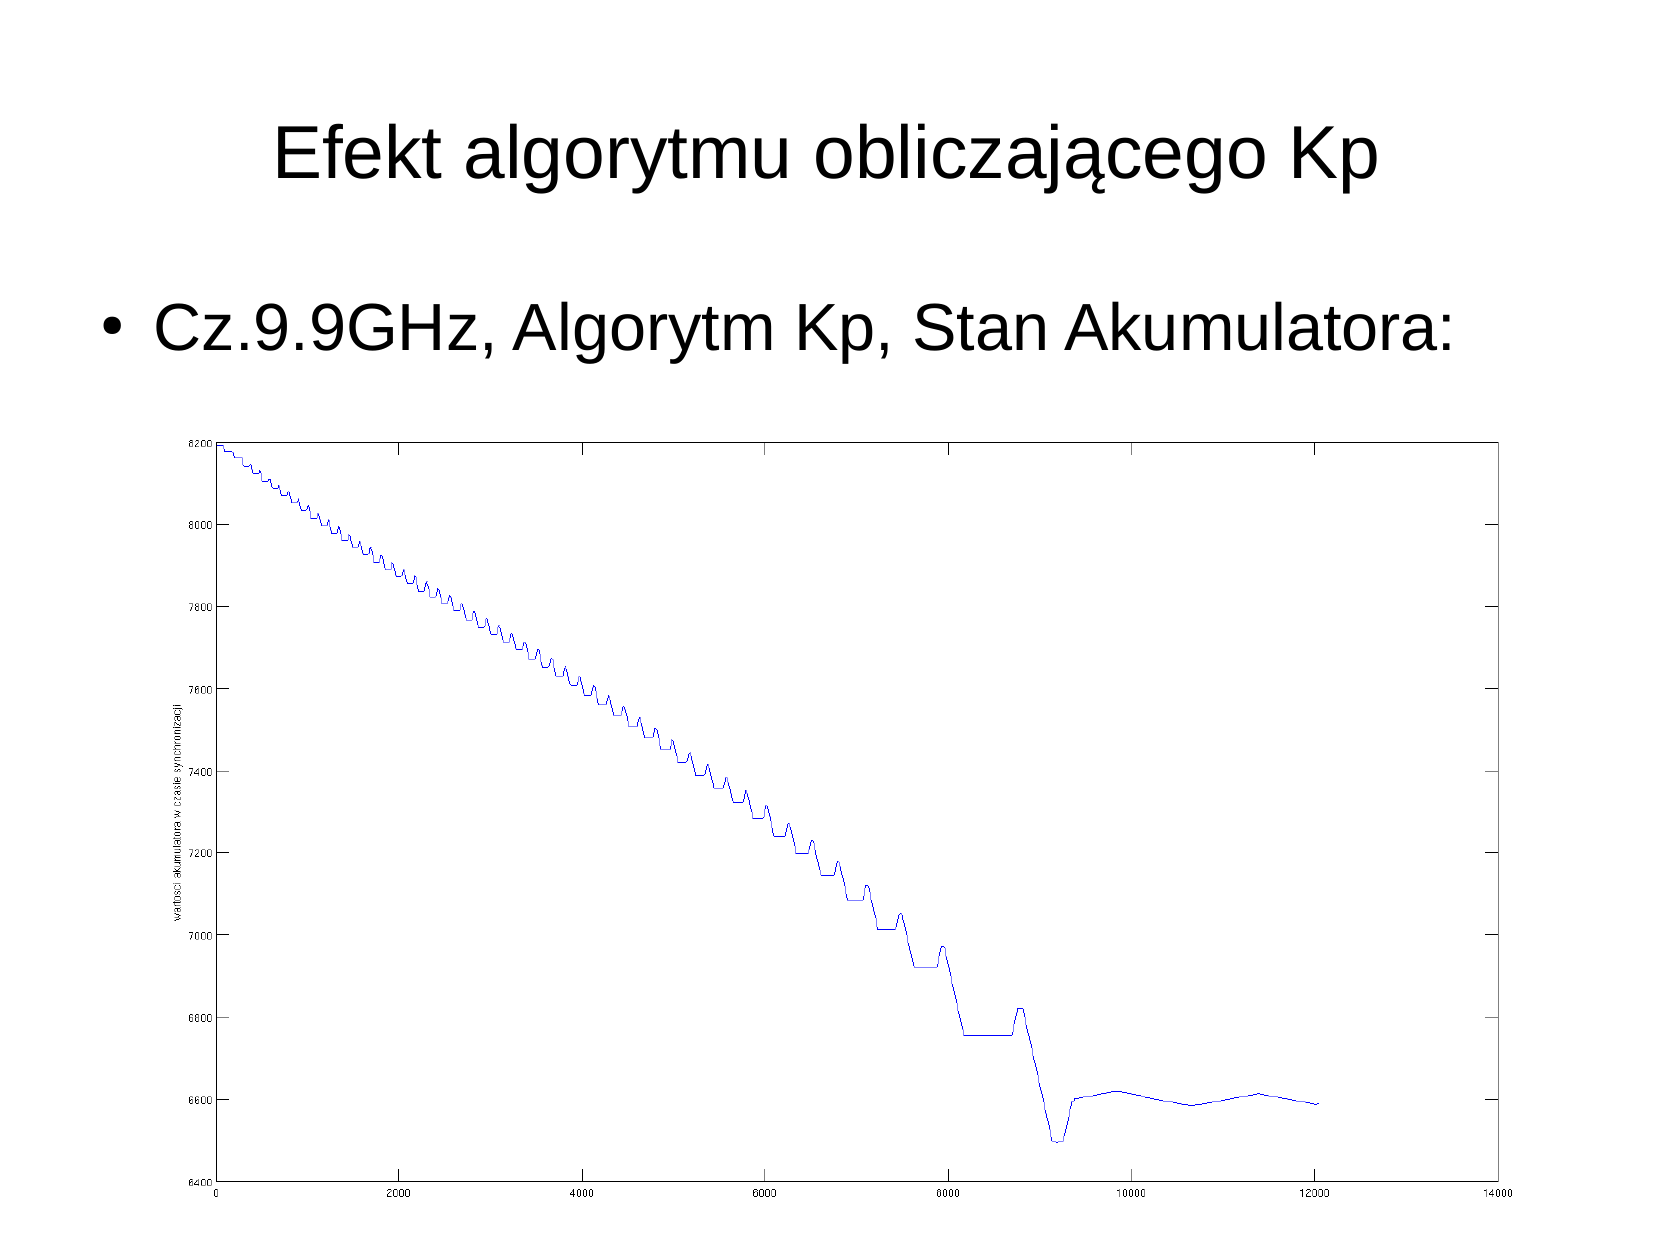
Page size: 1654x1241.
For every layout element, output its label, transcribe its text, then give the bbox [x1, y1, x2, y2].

title Efekt algorytmu obliczającego Kp [82, 49, 1571, 257]
picture [0, 374, 1654, 1241]
list Cz.9.9GHz, Algorytm Kp, Stan Akumulatora: [82, 290, 1571, 374]
